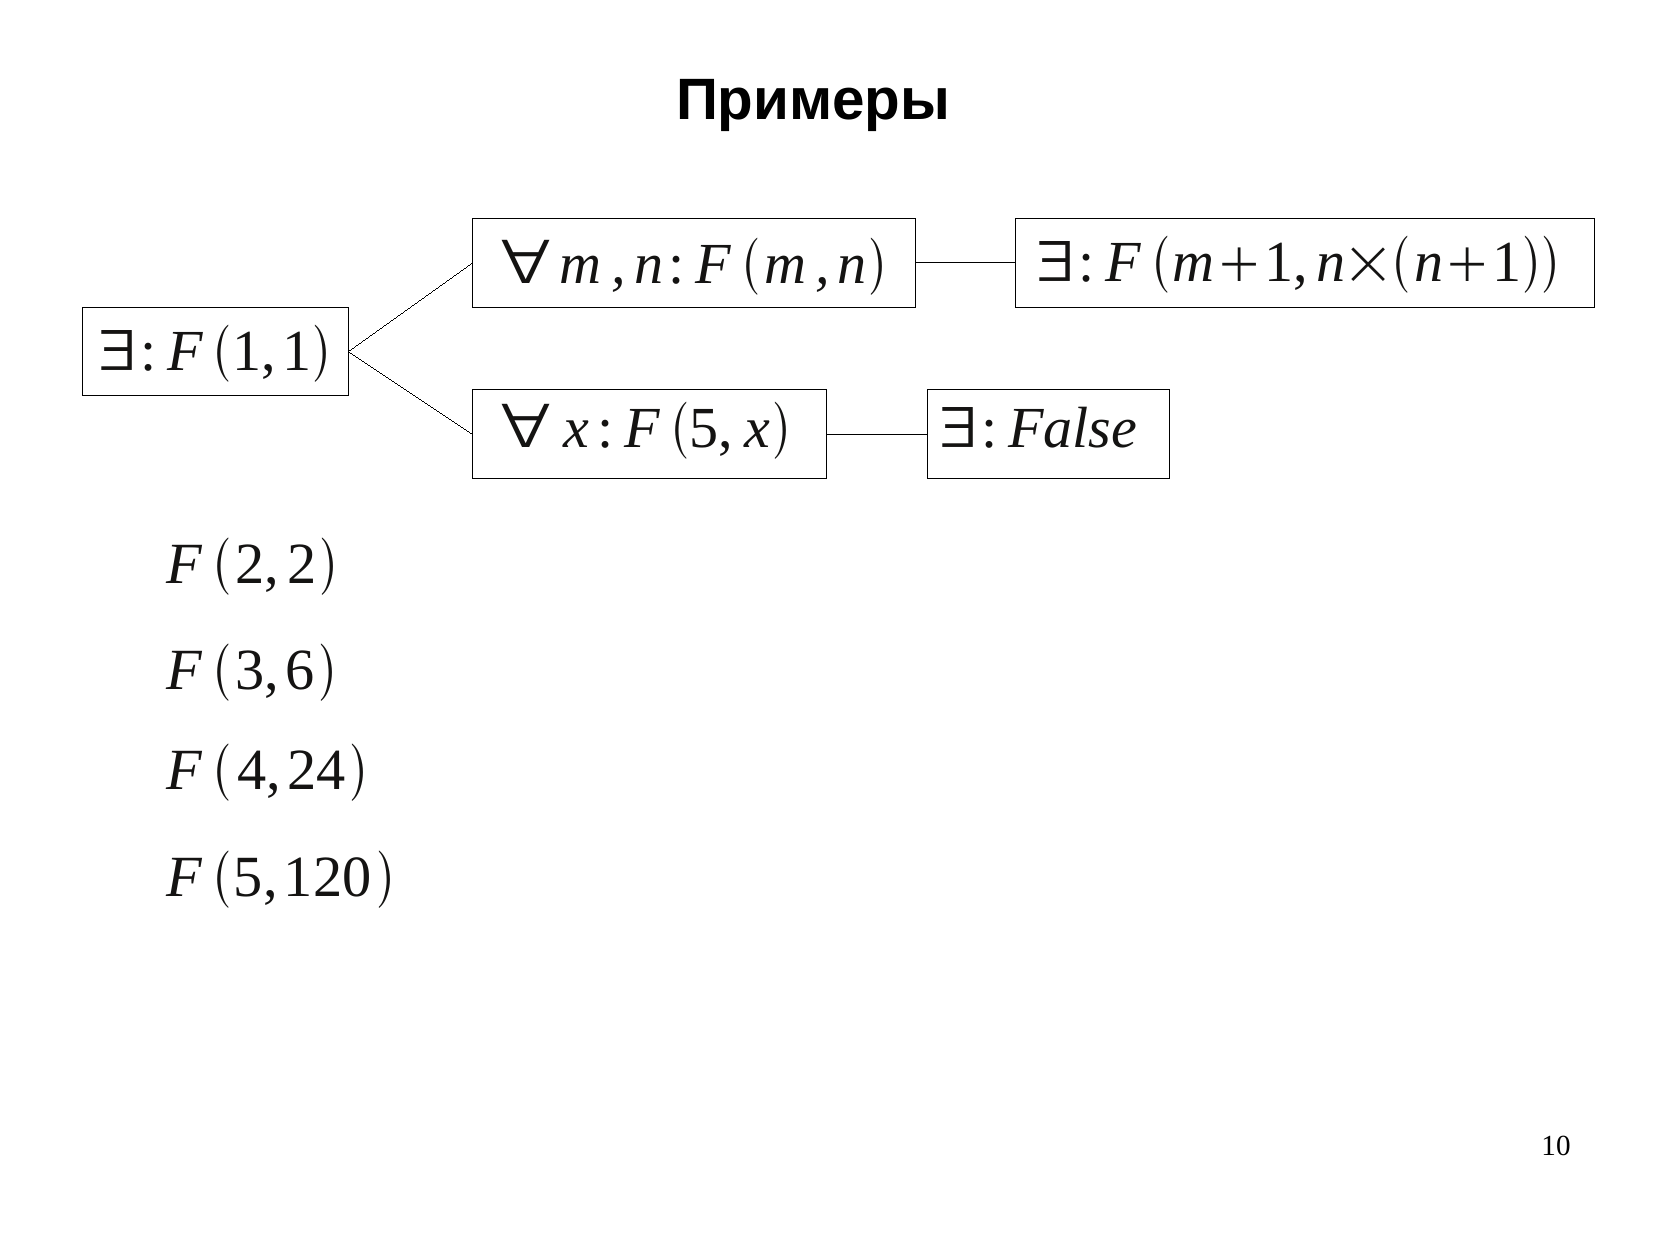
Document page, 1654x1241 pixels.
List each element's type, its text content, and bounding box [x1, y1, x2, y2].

text_box Примеры [661, 219, 915, 307]
chart [155, 844, 400, 912]
text_box Примеры [661, 59, 1359, 262]
chart [492, 231, 893, 299]
chart [155, 637, 343, 705]
text_box [82, 307, 349, 396]
text_box Примеры [1016, 219, 1359, 307]
chart [492, 395, 798, 463]
chart [155, 531, 345, 599]
chart [1030, 230, 1565, 297]
chart [155, 738, 375, 806]
chart [92, 318, 337, 386]
text_box Примеры [661, 263, 1359, 384]
chart [933, 395, 1143, 460]
